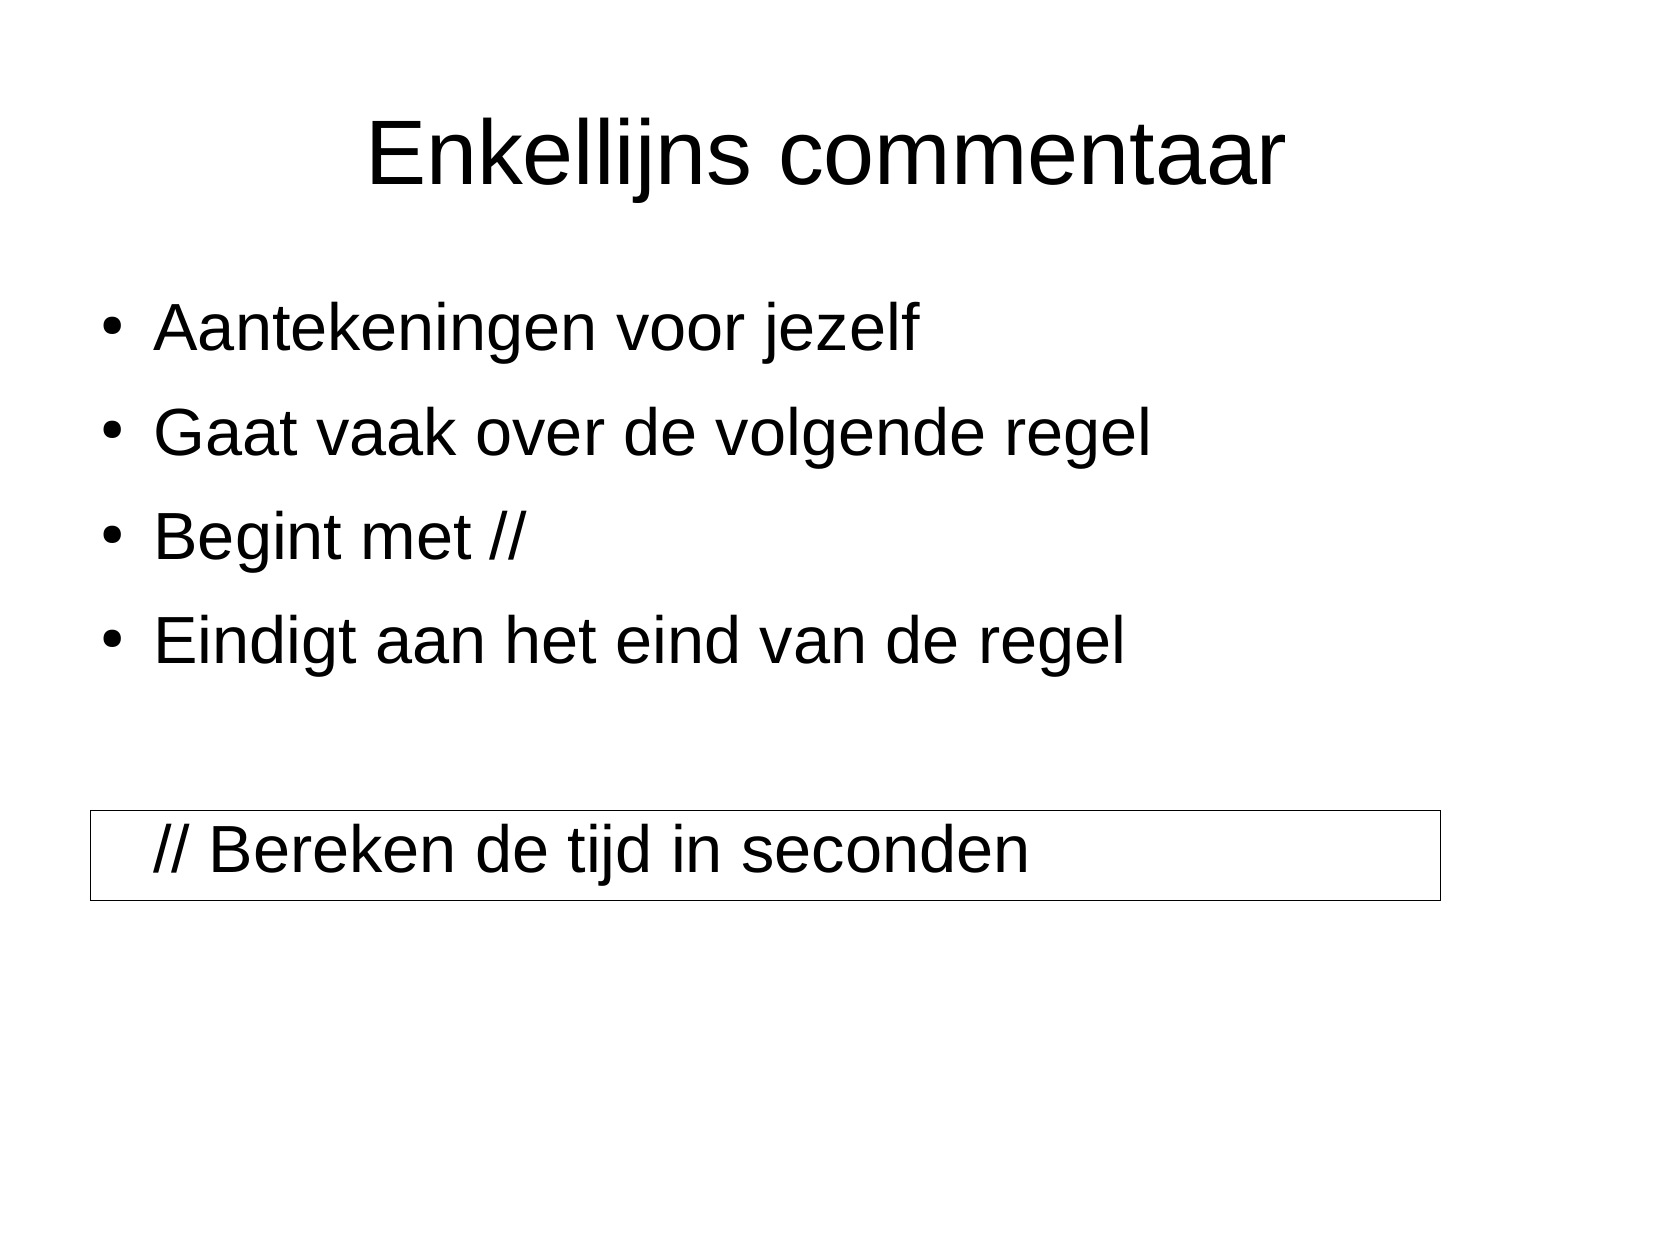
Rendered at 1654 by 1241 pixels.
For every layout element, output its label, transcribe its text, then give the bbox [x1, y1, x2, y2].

list Aantekeningen voor jezelf Gaat vaak over de volgende regel Begint met // Eindigt aan het eind van de regel // Bereken de tijd in seconden [82, 290, 1571, 1010]
title Enkellijns commentaar [82, 49, 1571, 257]
